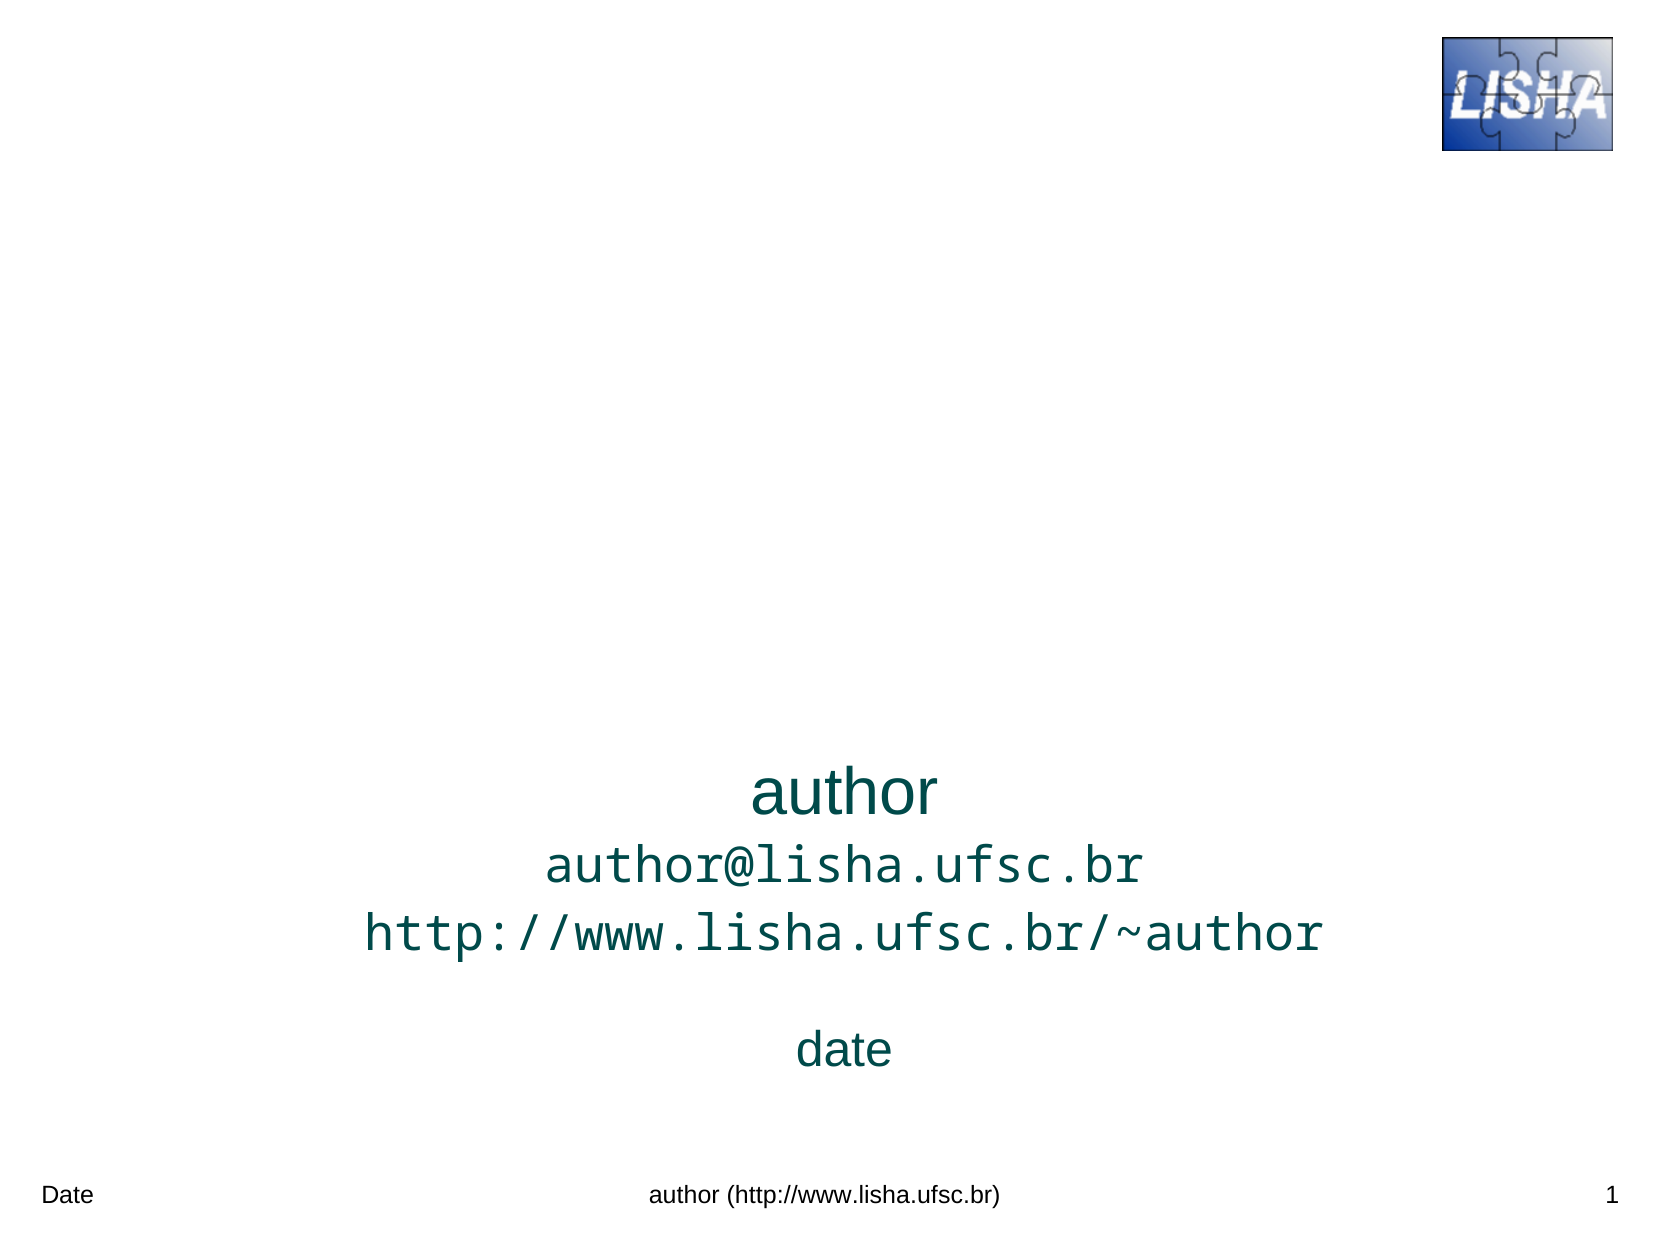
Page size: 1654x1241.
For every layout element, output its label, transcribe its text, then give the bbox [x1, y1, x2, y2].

picture [1442, 37, 1613, 151]
subtitle author author@lisha.ufsc.br http://www.lisha.ufsc.br/~author date [59, 649, 1595, 1182]
